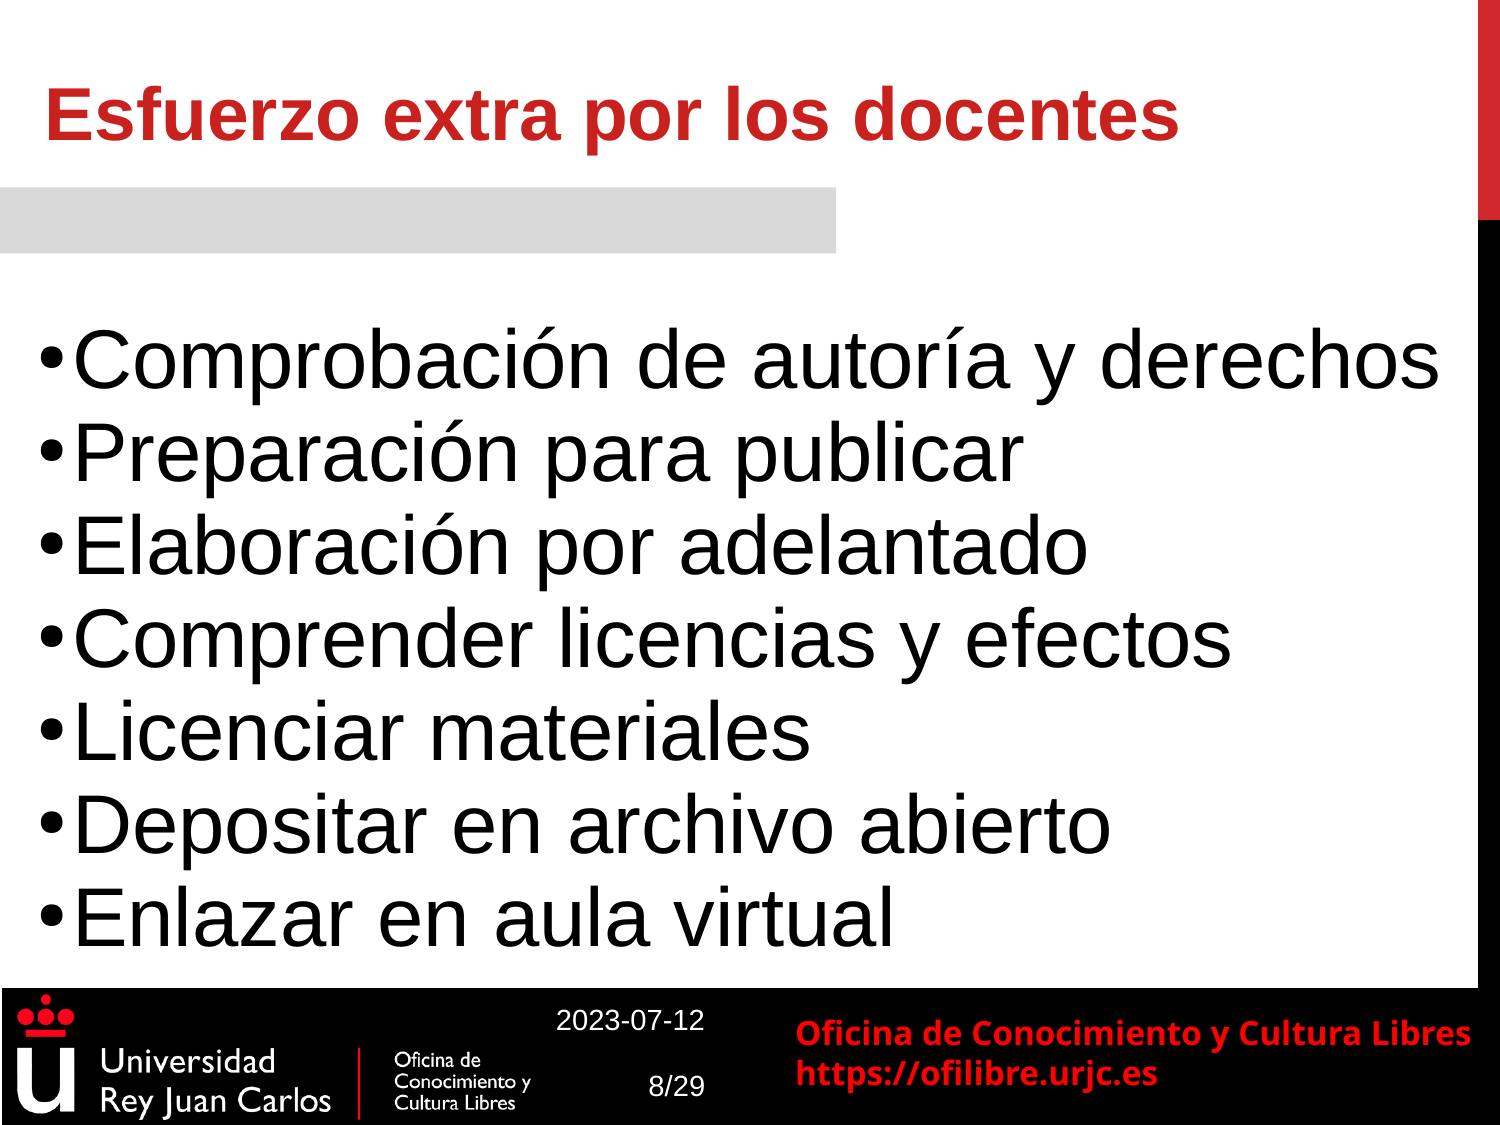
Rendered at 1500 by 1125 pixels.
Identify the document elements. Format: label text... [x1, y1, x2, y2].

text_box Esfuerzo extra por los docentes [30, 64, 1306, 248]
picture [17, 994, 531, 1120]
title [75, 7, 1425, 196]
text_box Comprobación de autoría y derechos Preparación para publicar Elaboración por adelantado Comprender licencias y efectos Licenciar materiales Depositar en archivo abierto Enlazar en aula virtual [22, 305, 1463, 972]
